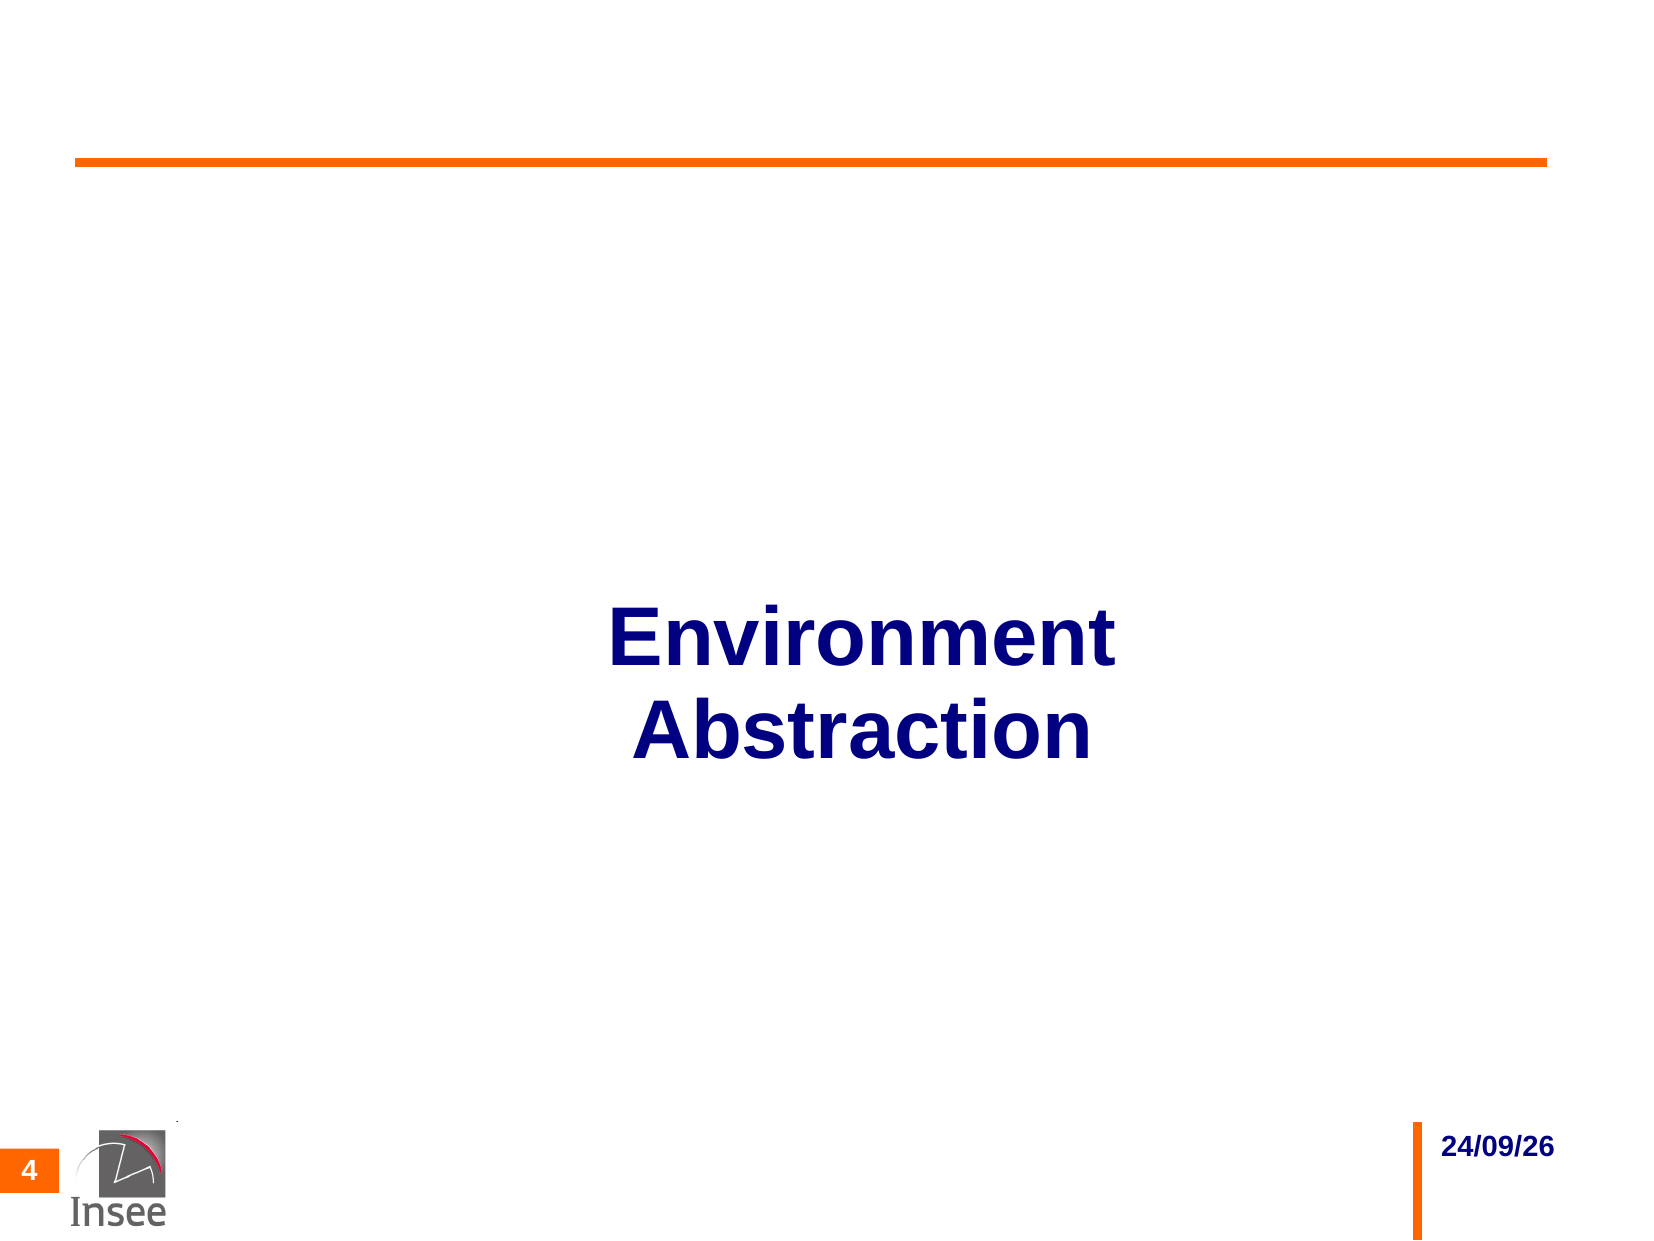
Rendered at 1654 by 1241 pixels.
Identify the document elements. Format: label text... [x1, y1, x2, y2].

picture [62, 1121, 178, 1241]
list Environment Abstraction [419, 590, 1235, 832]
